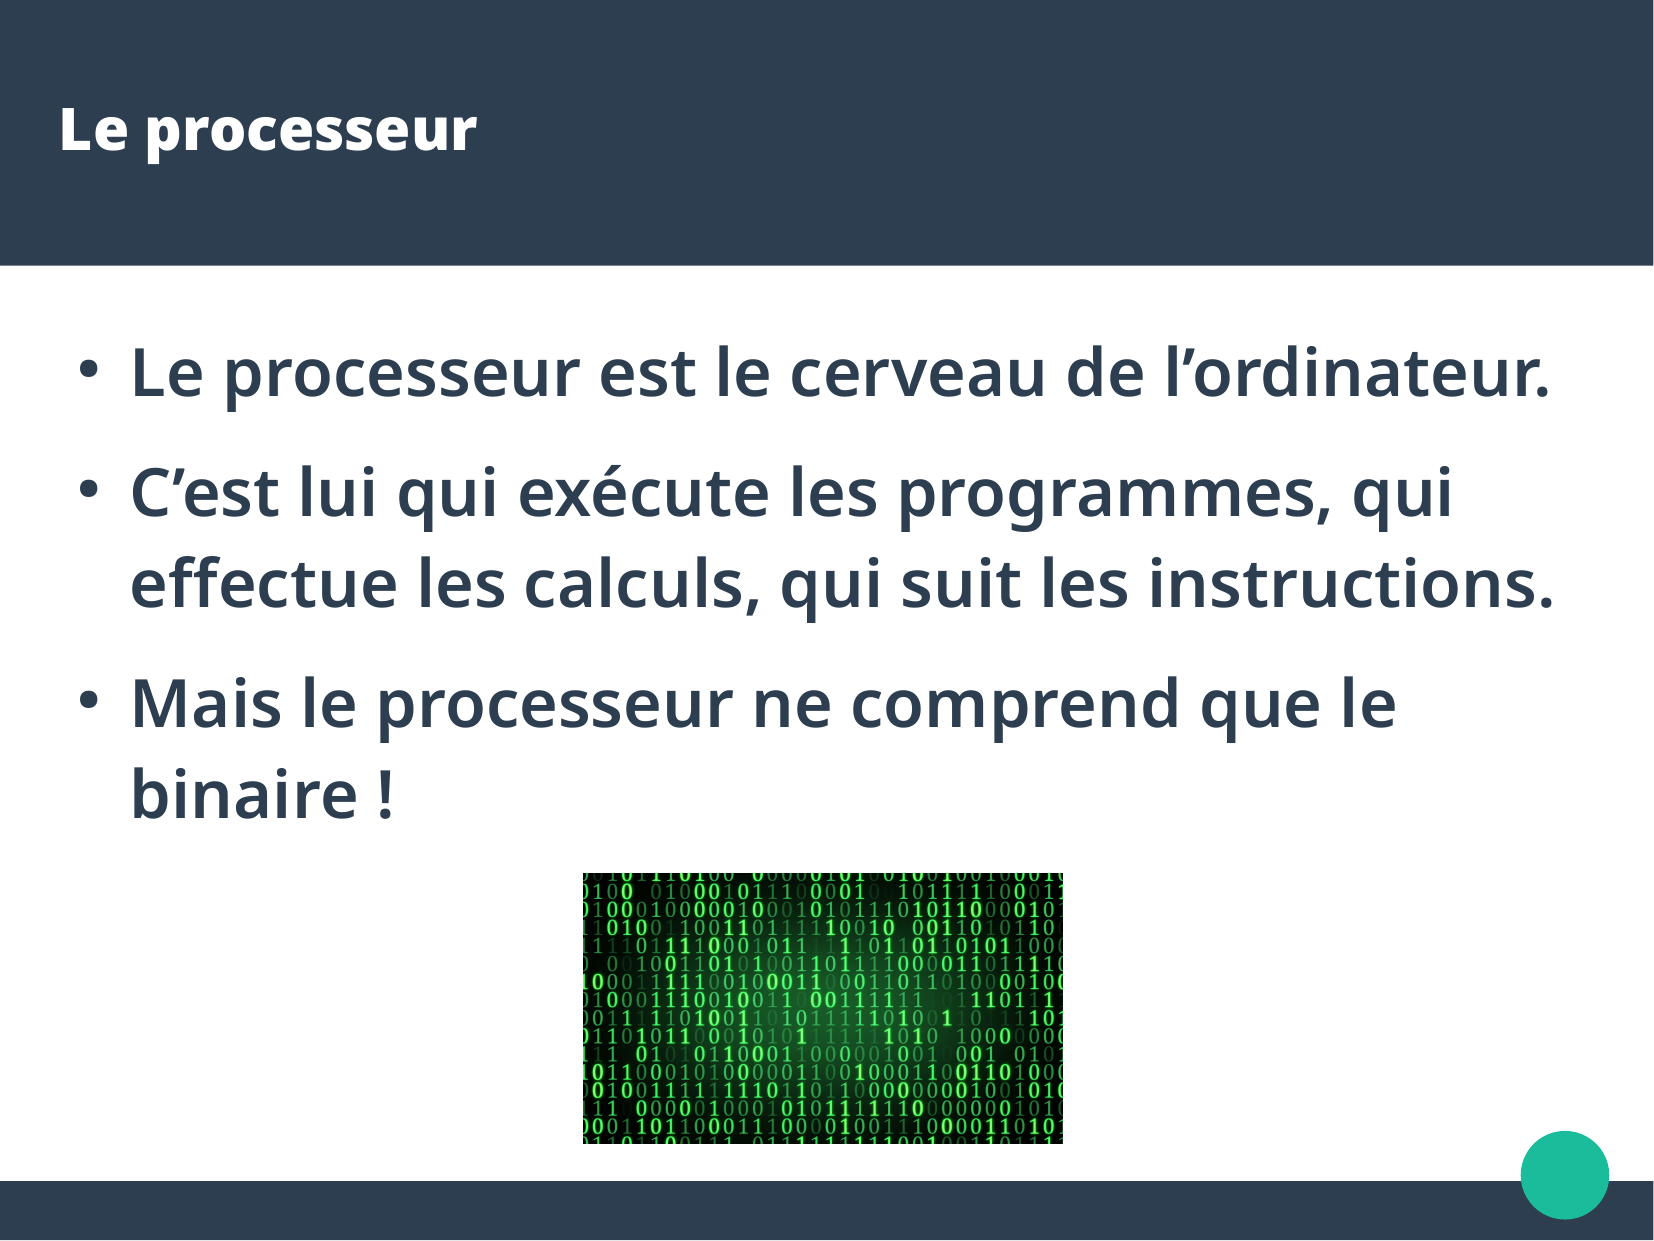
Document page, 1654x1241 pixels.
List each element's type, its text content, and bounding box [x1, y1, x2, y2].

list Le processeur est le cerveau de l’ordinateur. C’est lui qui exécute les programmes, qui effectue les calculs, qui suit les instructions. Mais le processeur ne comprend que le binaire ! [59, 324, 1595, 1152]
title Le processeur [59, 49, 1595, 207]
picture [583, 873, 1063, 1144]
